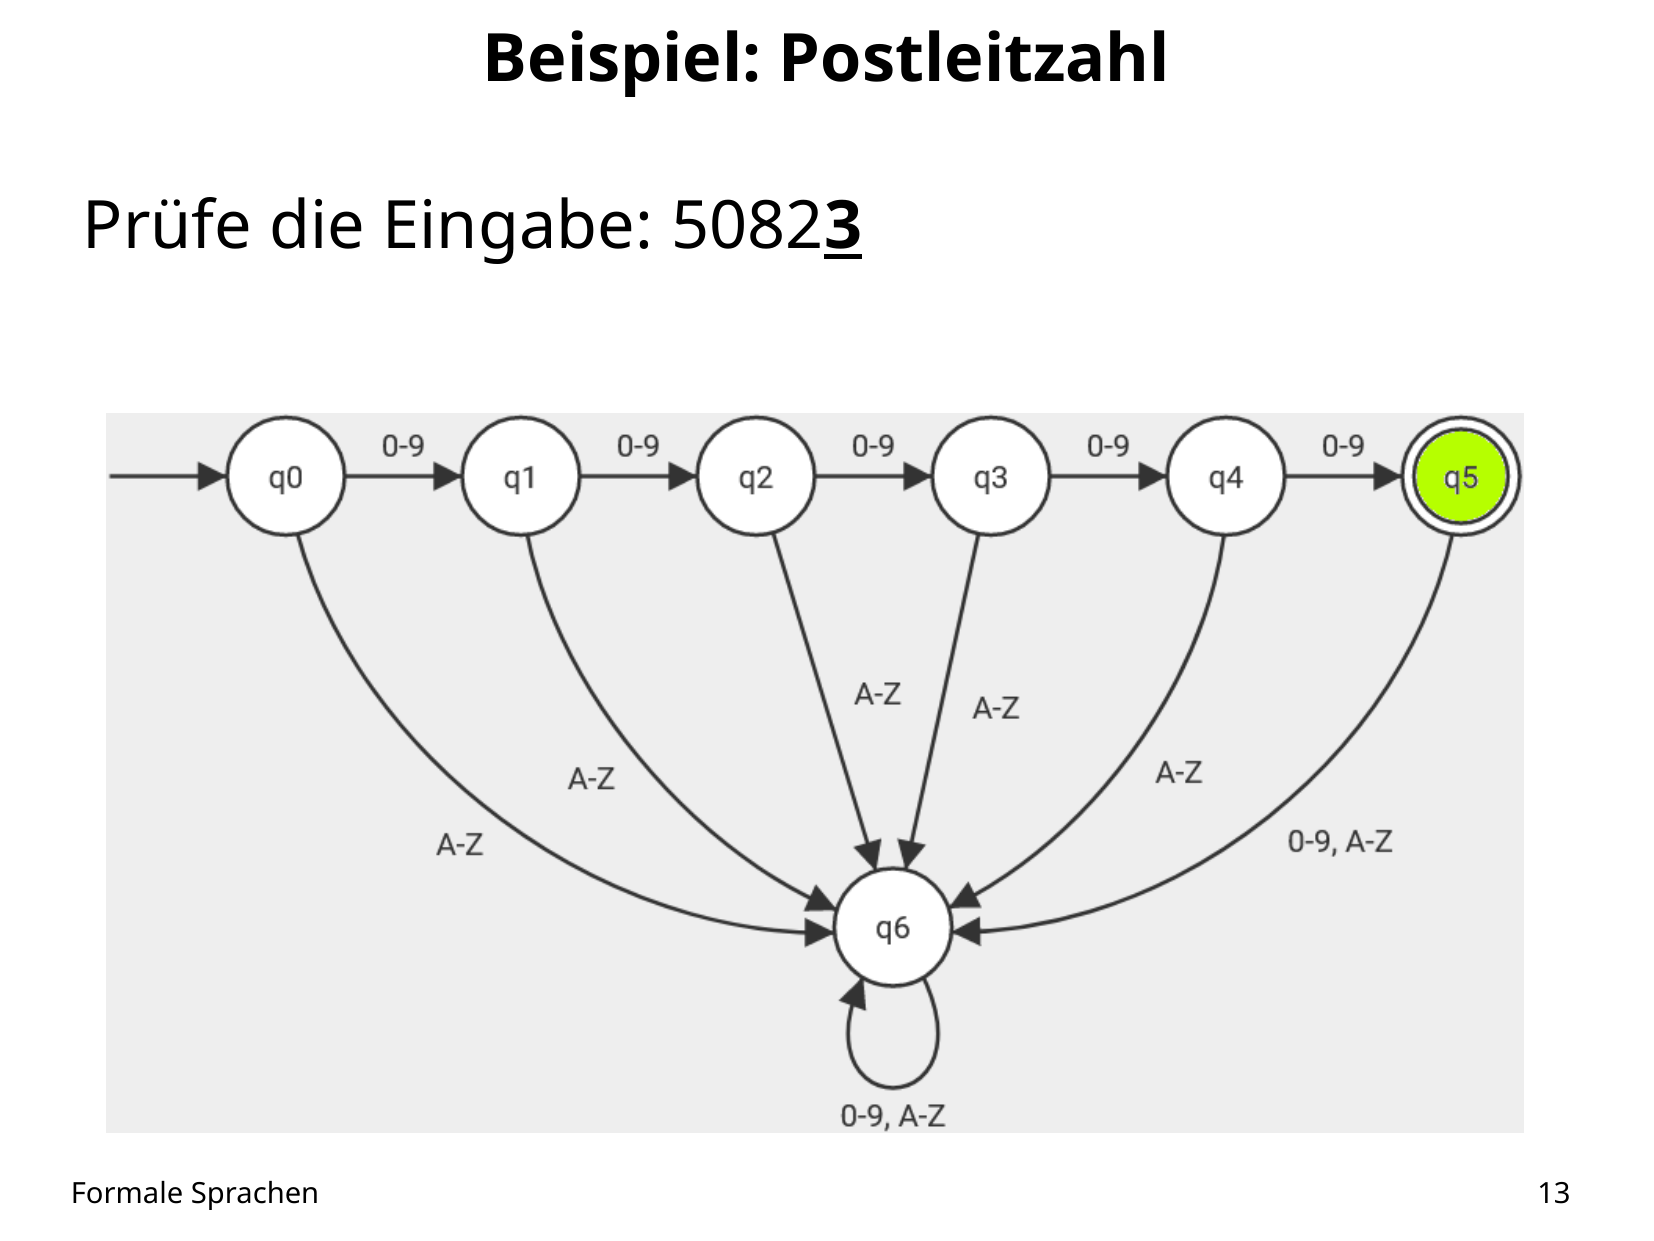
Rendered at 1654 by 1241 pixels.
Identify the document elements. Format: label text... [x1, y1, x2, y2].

title Beispiel: Postleitzahl [0, 5, 1654, 107]
list Prüfe die Eingabe: 50823 [82, 177, 1571, 1123]
picture [106, 413, 1524, 1133]
